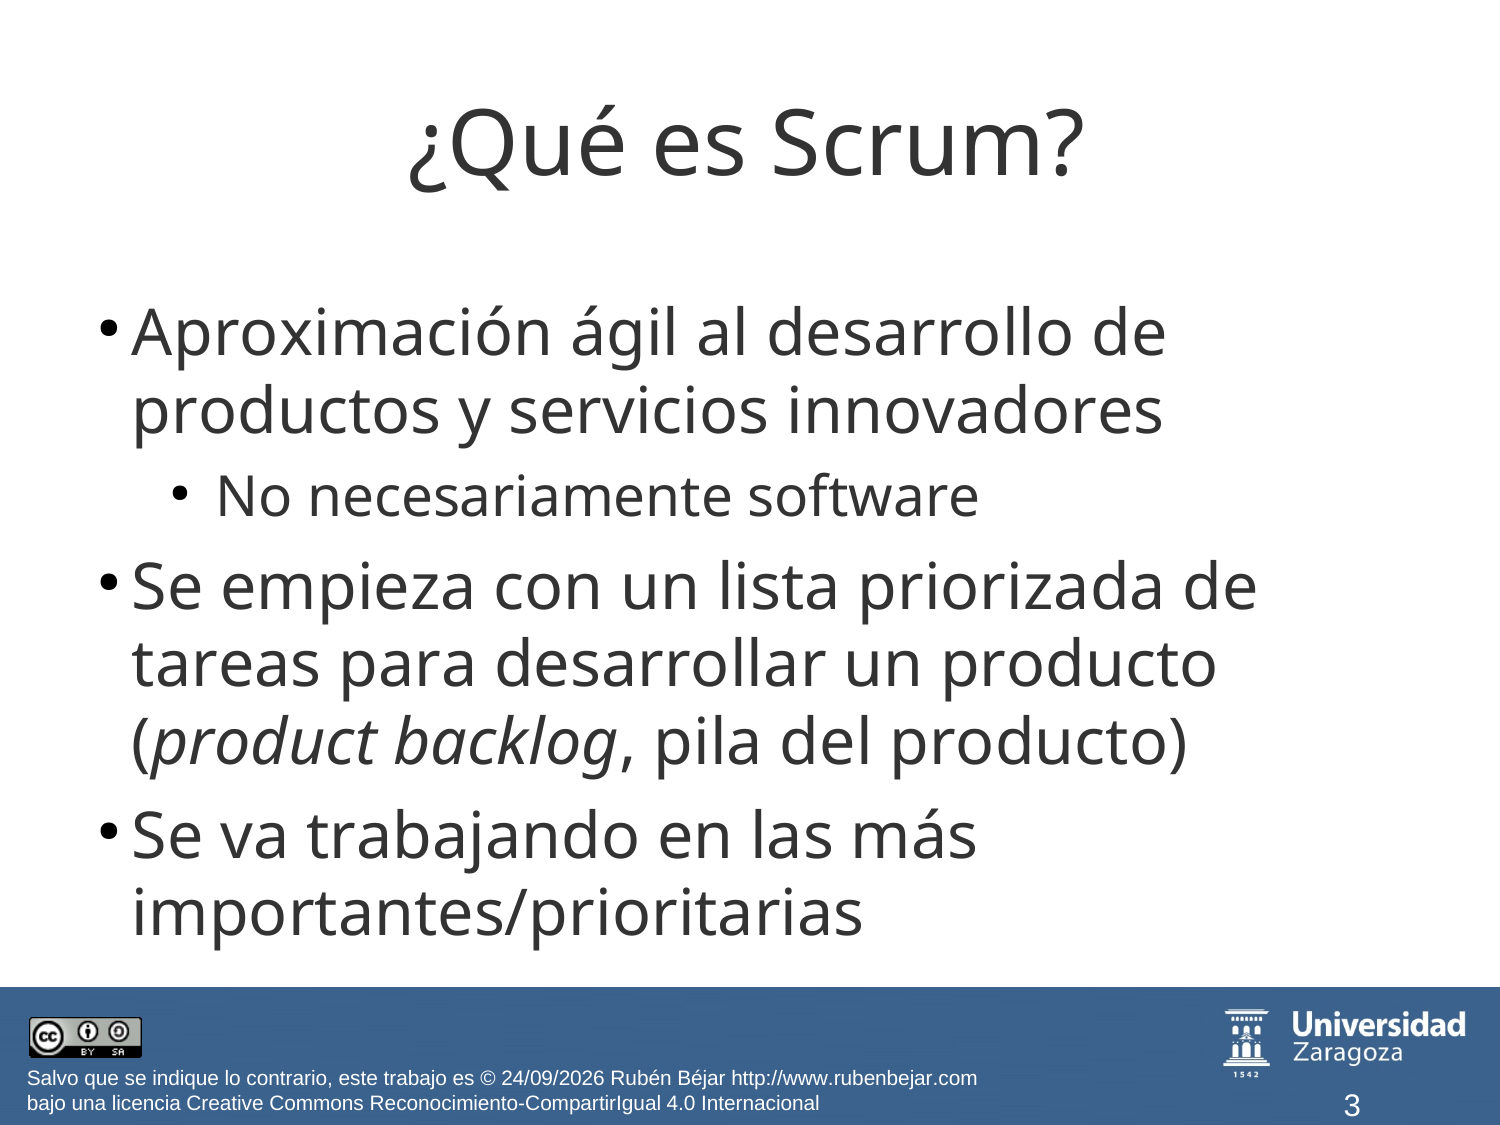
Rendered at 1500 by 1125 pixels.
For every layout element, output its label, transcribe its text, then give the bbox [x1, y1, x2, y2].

picture [0, 987, 1500, 1125]
title ¿Qué es Scrum? [74, 21, 1420, 257]
list Aproximación ágil al desarrollo de productos y servicios innovadores No necesariamente software Se empieza con un lista priorizada de tareas para desarrollar un producto (product backlog, pila del producto) Se va trabajando en las más importantes/prioritarias [82, 283, 1418, 957]
